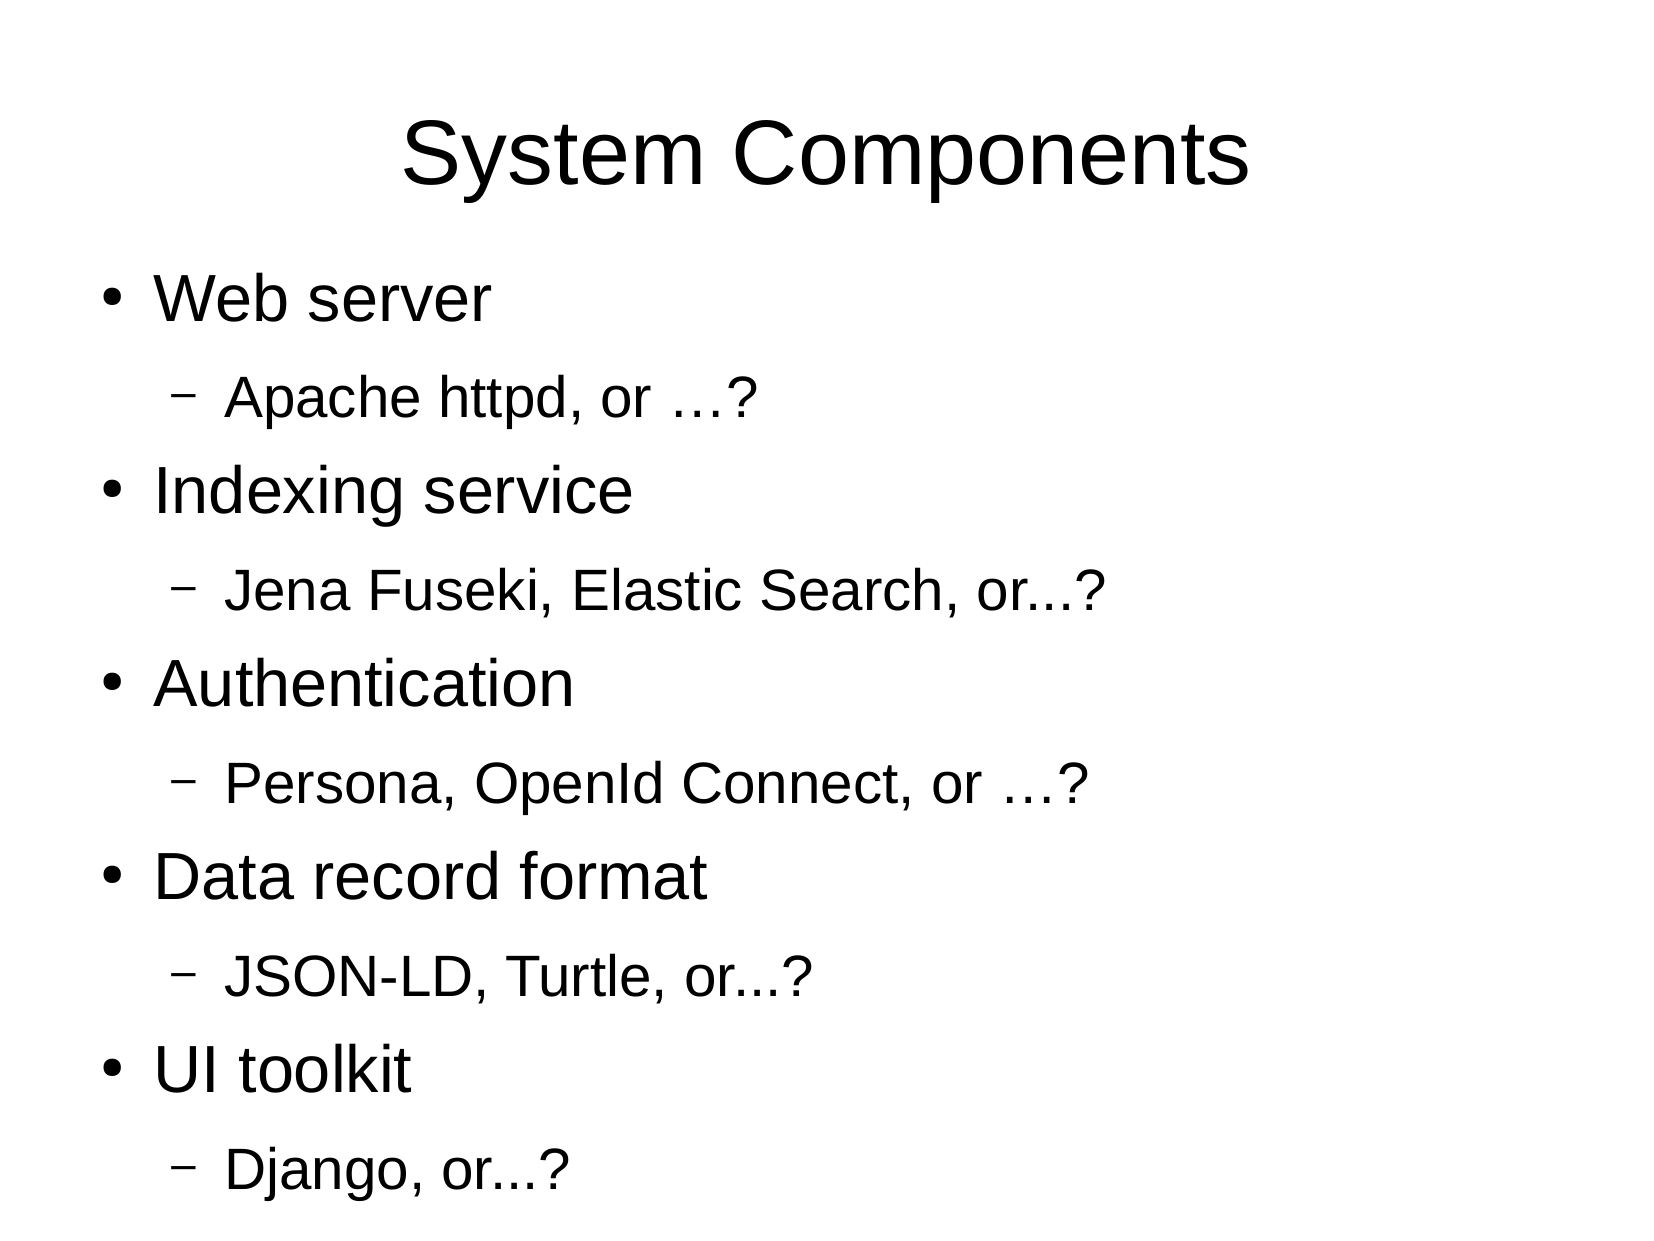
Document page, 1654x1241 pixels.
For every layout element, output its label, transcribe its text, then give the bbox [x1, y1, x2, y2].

list Web server Apache httpd, or …? Indexing service Jena Fuseki, Elastic Search, or...? Authentication Persona, OpenId Connect, or …? Data record format JSON-LD, Turtle, or...? UI toolkit Django, or...? [82, 260, 1571, 1201]
title System Components [82, 49, 1571, 257]
